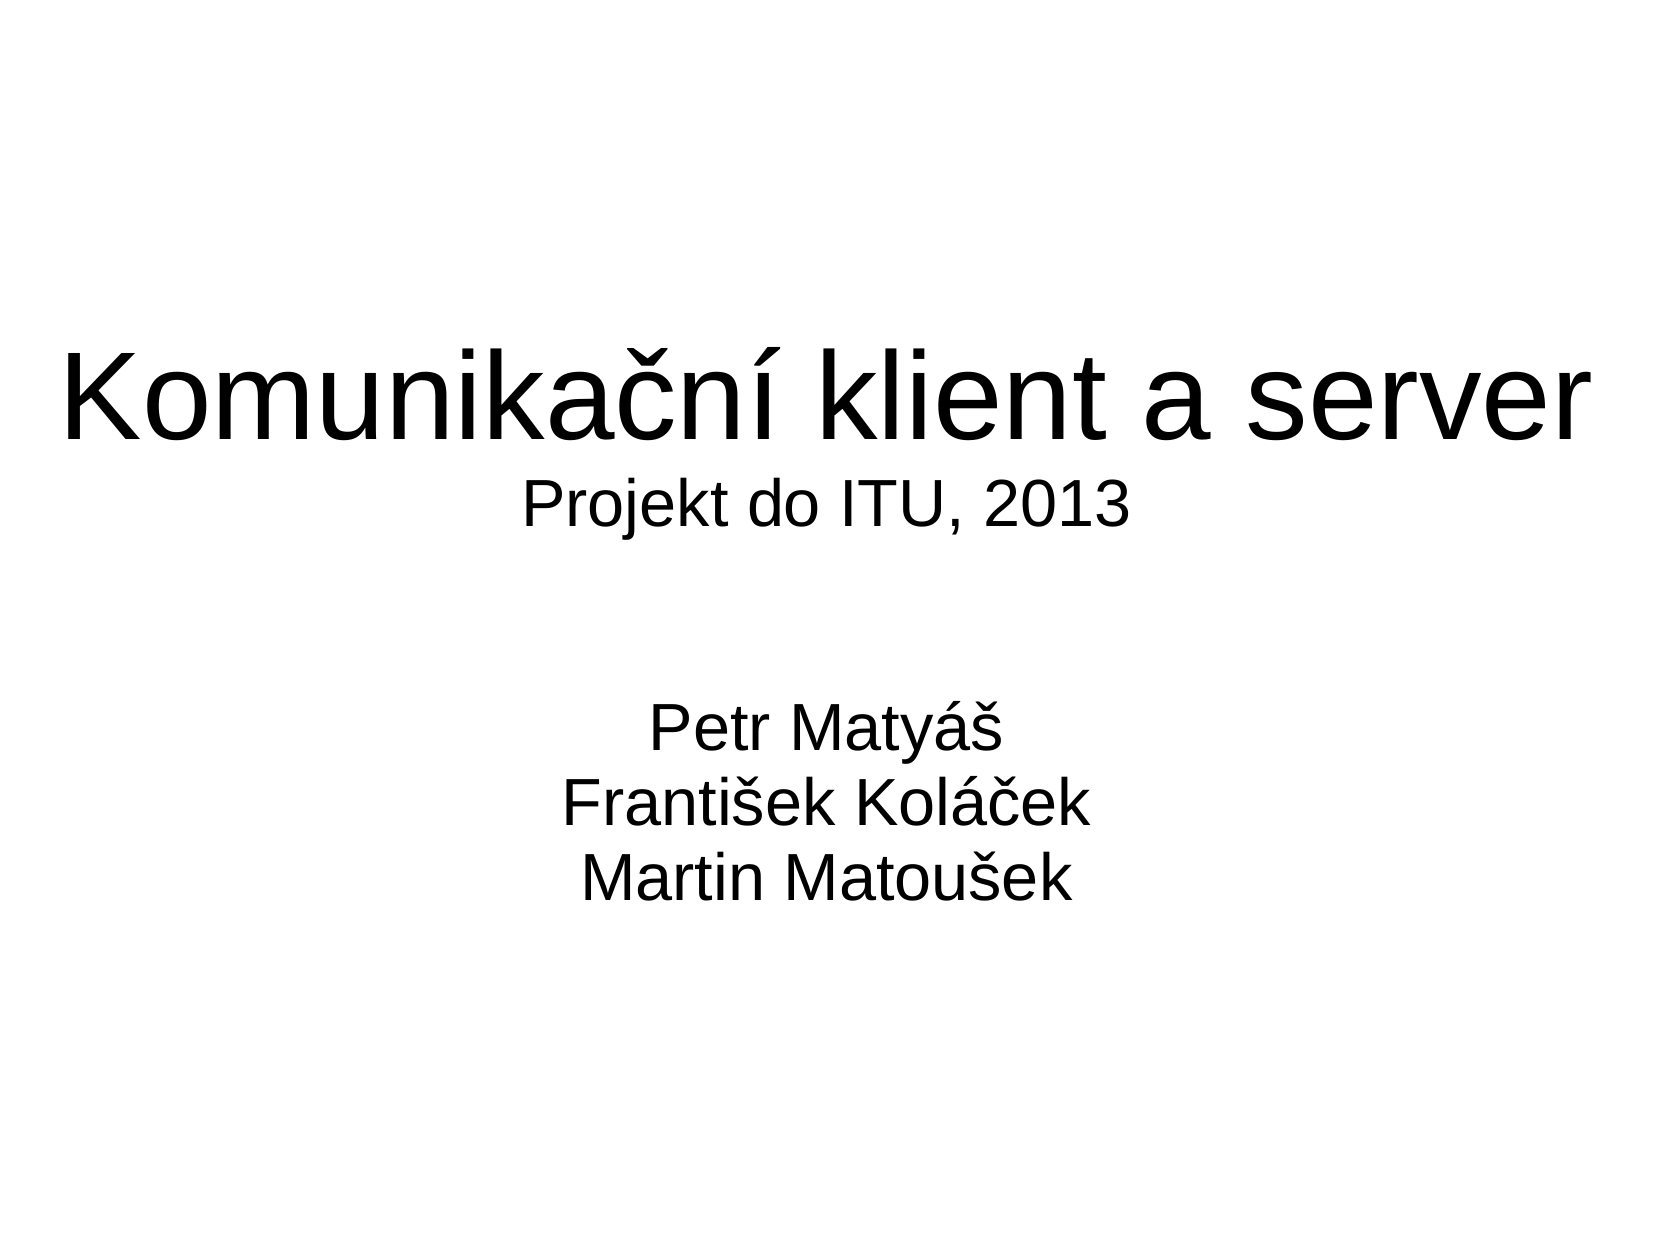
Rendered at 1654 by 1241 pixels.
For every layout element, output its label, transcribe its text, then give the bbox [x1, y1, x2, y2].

subtitle Komunikační klient a server Projekt do ITU, 2013 Petr Matyáš František Koláček Martin Matoušek [0, 0, 1654, 1241]
